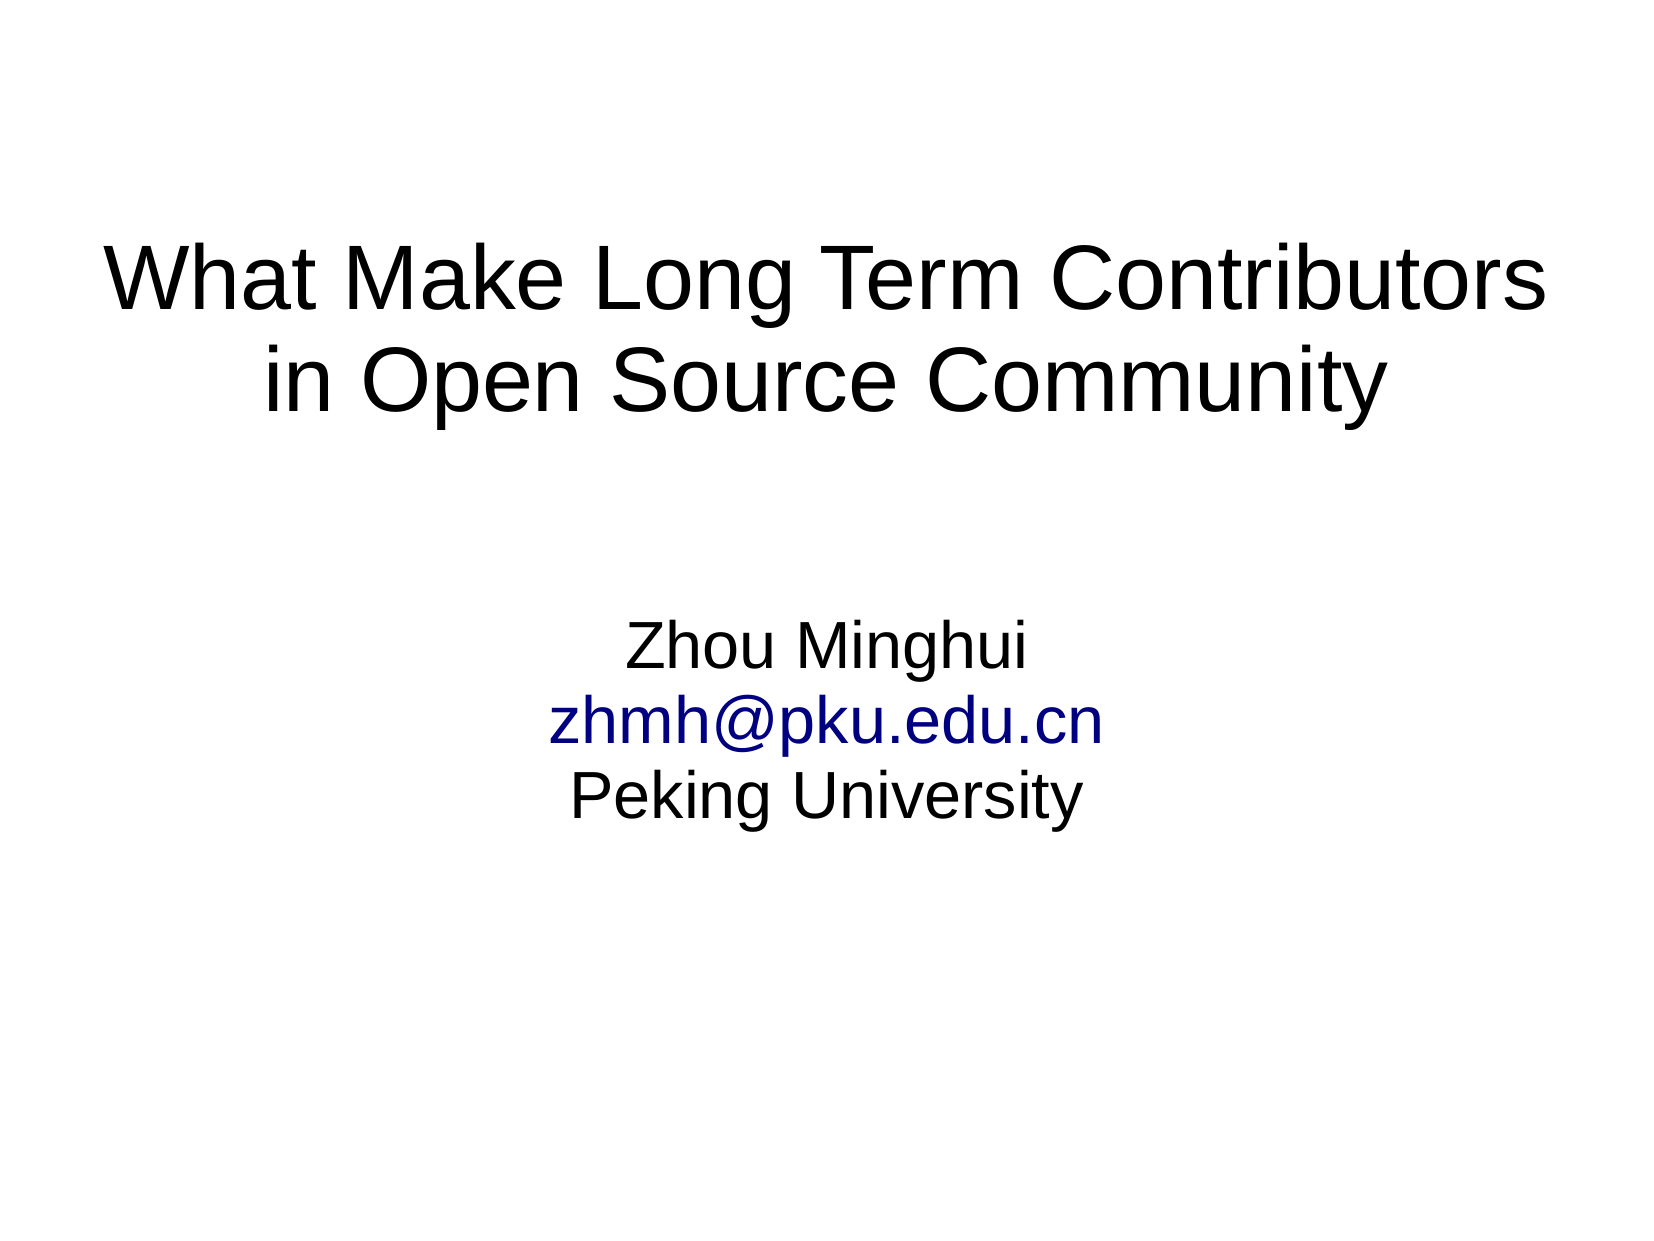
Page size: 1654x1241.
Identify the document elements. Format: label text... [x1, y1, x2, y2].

subtitle What Make Long Term Contributors in Open Source Community Zhou Minghui zhmh@pku.edu.cn Peking University [82, 49, 1571, 1010]
